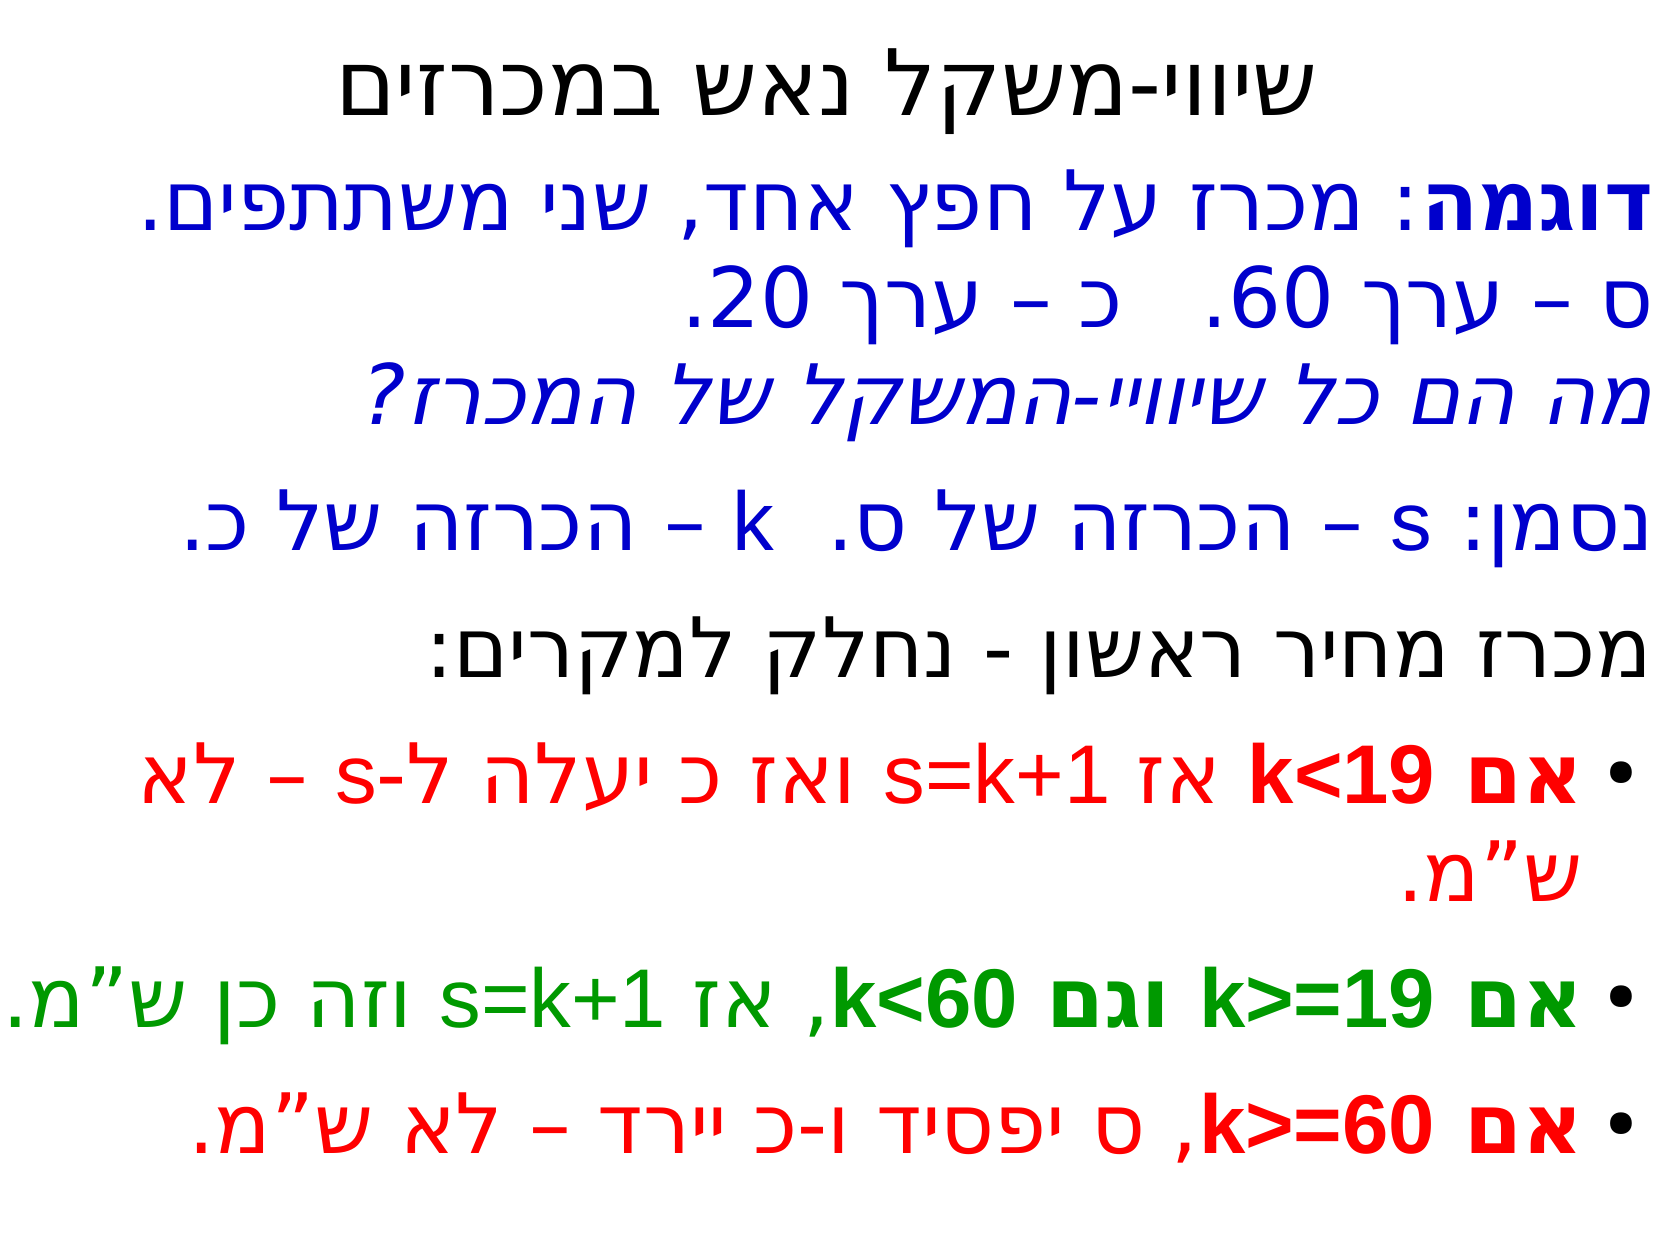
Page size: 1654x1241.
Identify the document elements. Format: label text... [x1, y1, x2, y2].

list דוגמה: מכרז על חפץ אחד, שני משתתפים. ס – ערך 60. כ – ערך 20. מה הם כל שיוויי-המשקל של המכרז? נסמן: s – הכרזה של ס. k – הכרזה של כ. מכרז מחיר ראשון - נחלק למקרים: אם k<19 אז s=k+1 ואז כ יעלה ל-s – לא ש”מ. אם k>=19 וגם k<60, אז s=k+1 וזה כן ש”מ. אם k>=60, ס יפסיד ו-כ יירד – לא ש”מ. [0, 152, 1654, 1241]
title שיווי-משקל נאש במכרזים [82, 32, 1571, 136]
